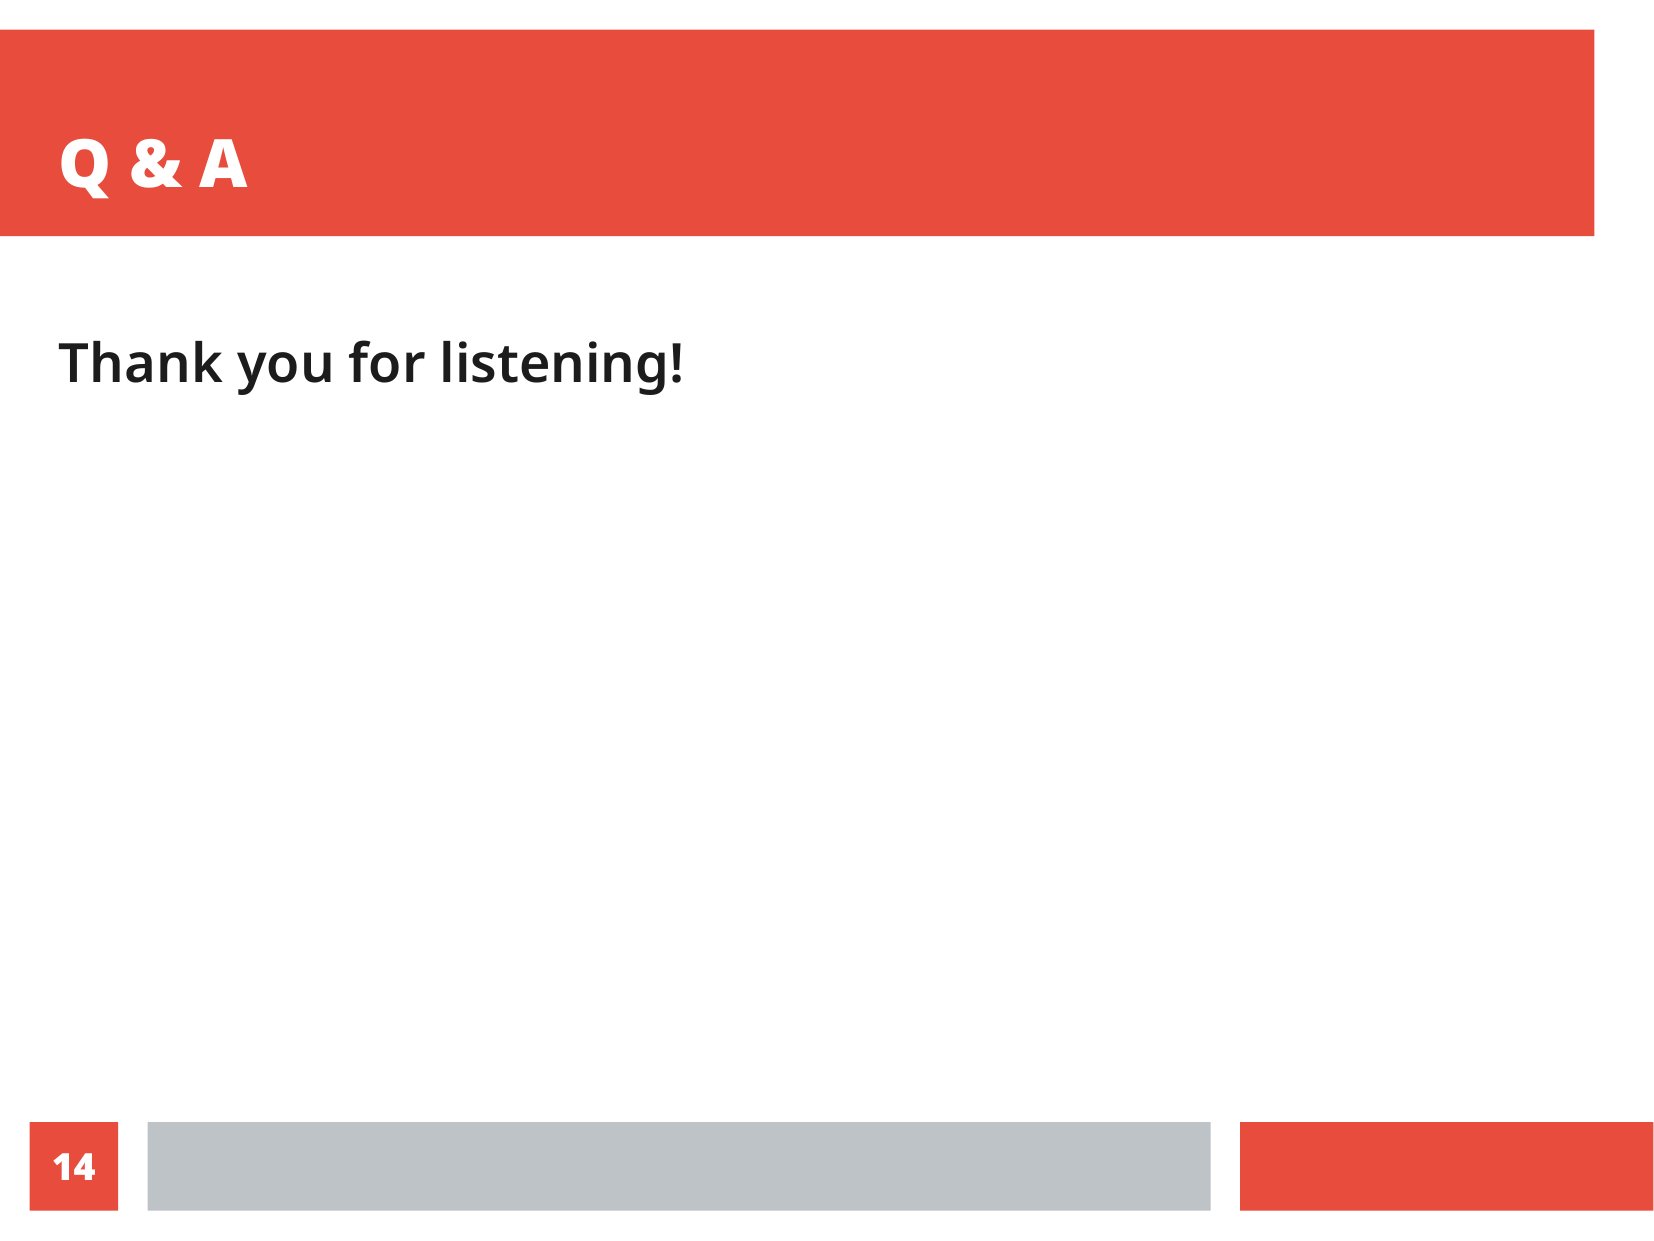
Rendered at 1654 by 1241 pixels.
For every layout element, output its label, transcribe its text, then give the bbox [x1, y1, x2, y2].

title Q & A [59, 59, 1595, 207]
list Thank you for listening! [59, 324, 1565, 1093]
